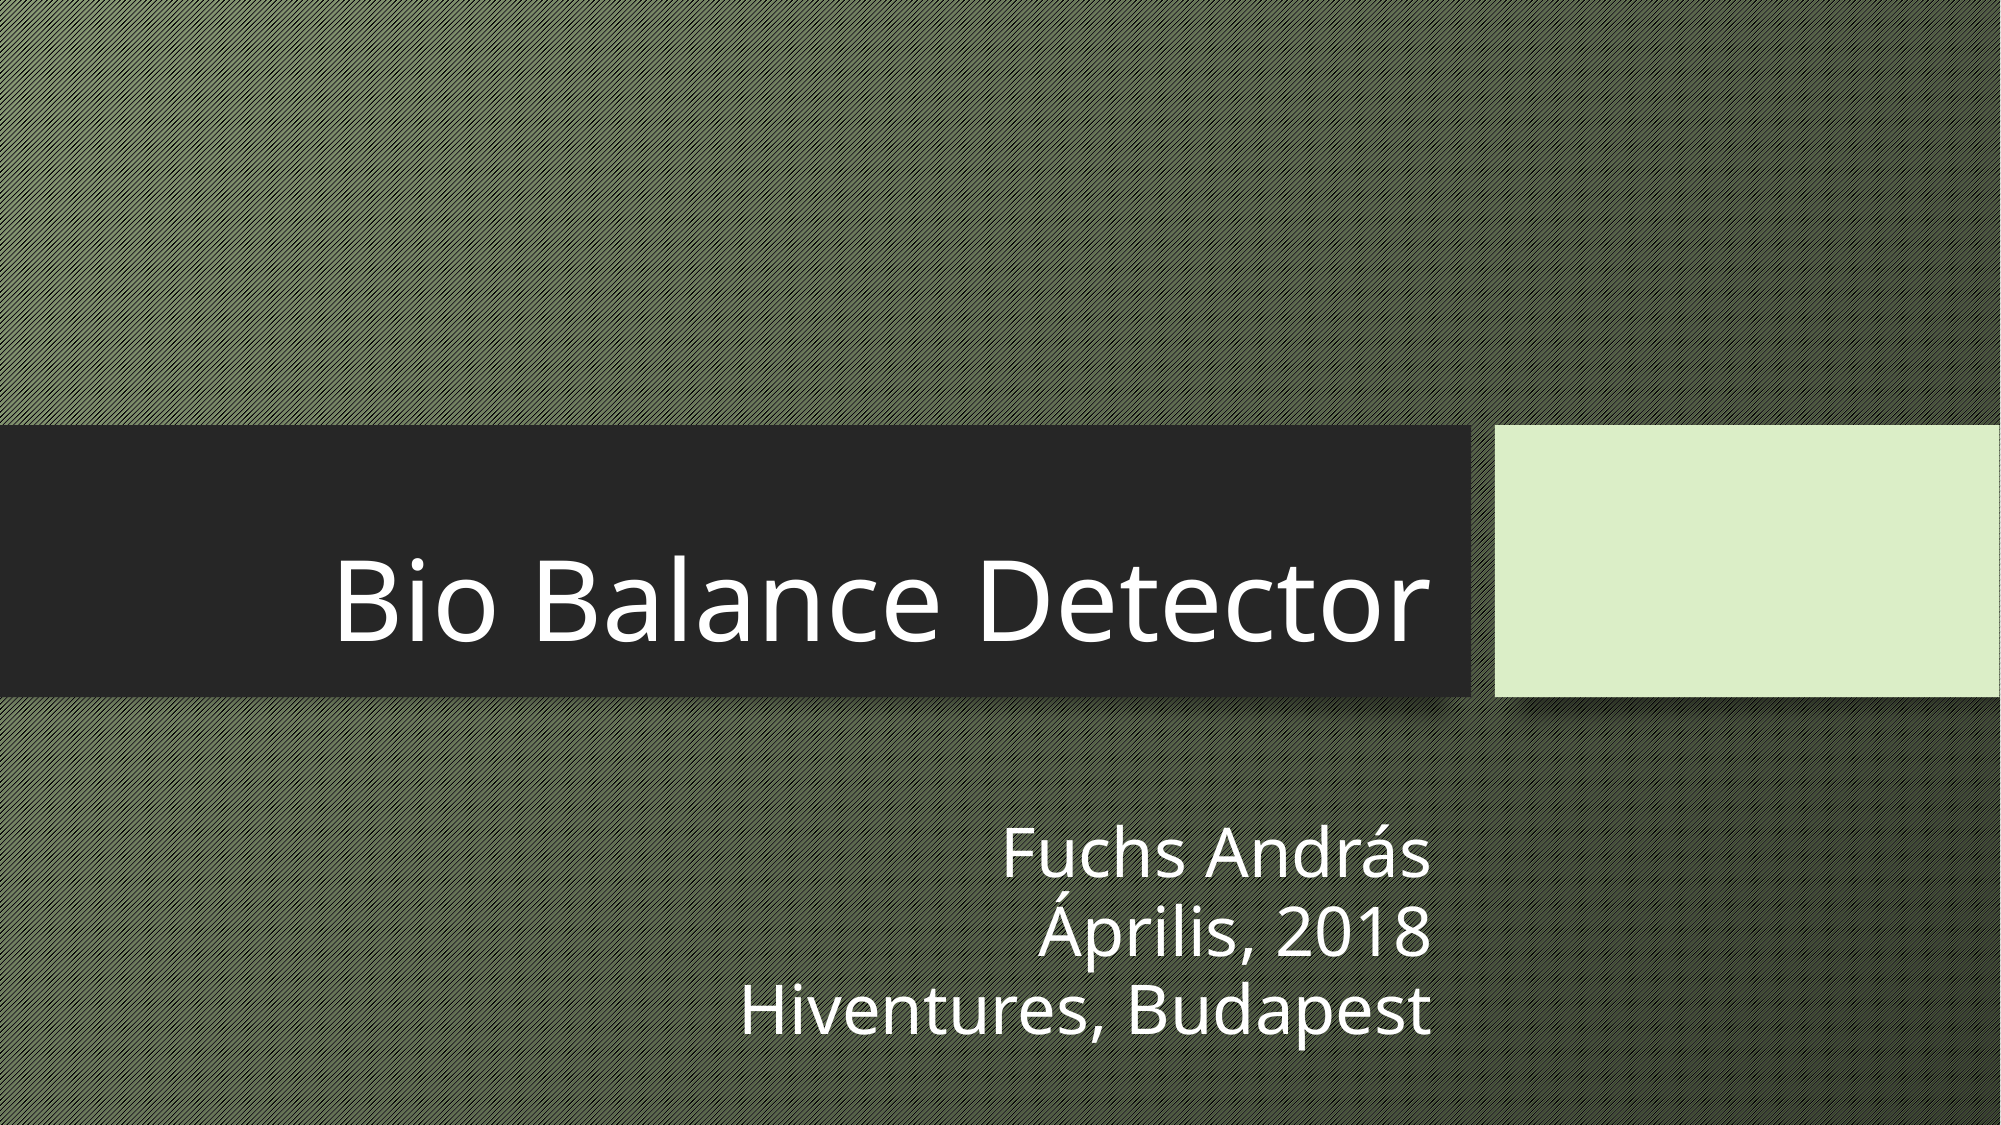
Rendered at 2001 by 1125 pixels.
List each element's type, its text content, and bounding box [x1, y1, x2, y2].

title Bio Balance Detector [111, 448, 1448, 674]
picture [0, 0, 2001, 1125]
subtitle Fuchs András Április, 2018 Hiventures, Budapest [111, 720, 1448, 1041]
